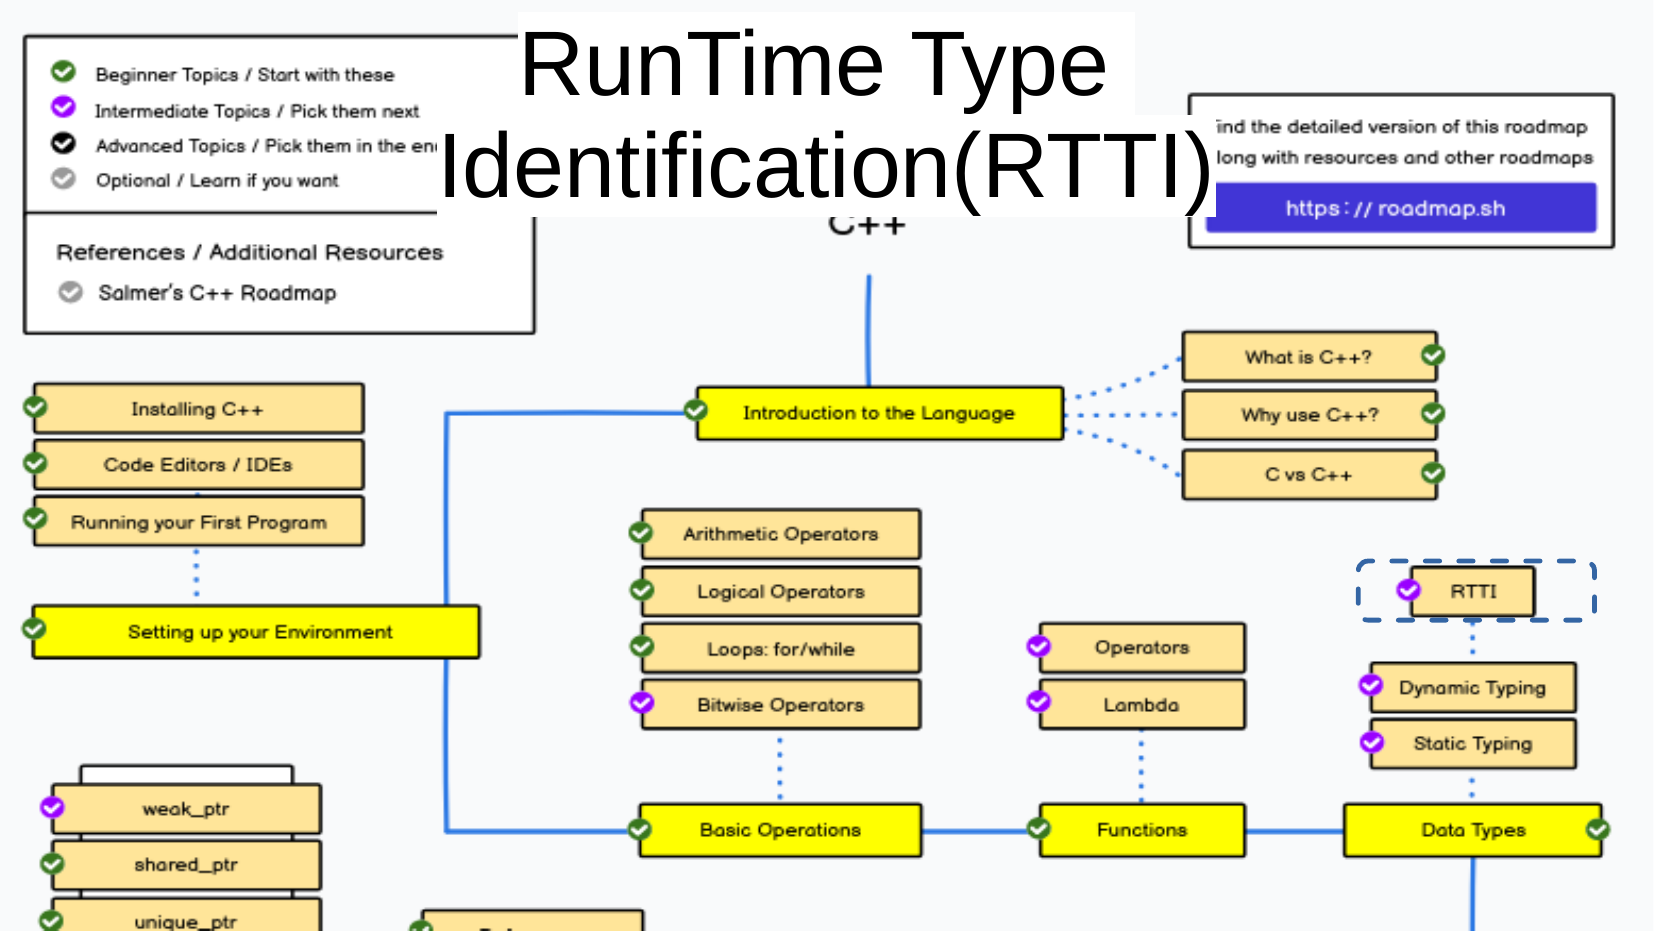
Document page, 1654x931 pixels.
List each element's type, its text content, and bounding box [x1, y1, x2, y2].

title RunTime Type Identification(RTTI) [82, 12, 1571, 218]
picture [0, 0, 1654, 931]
